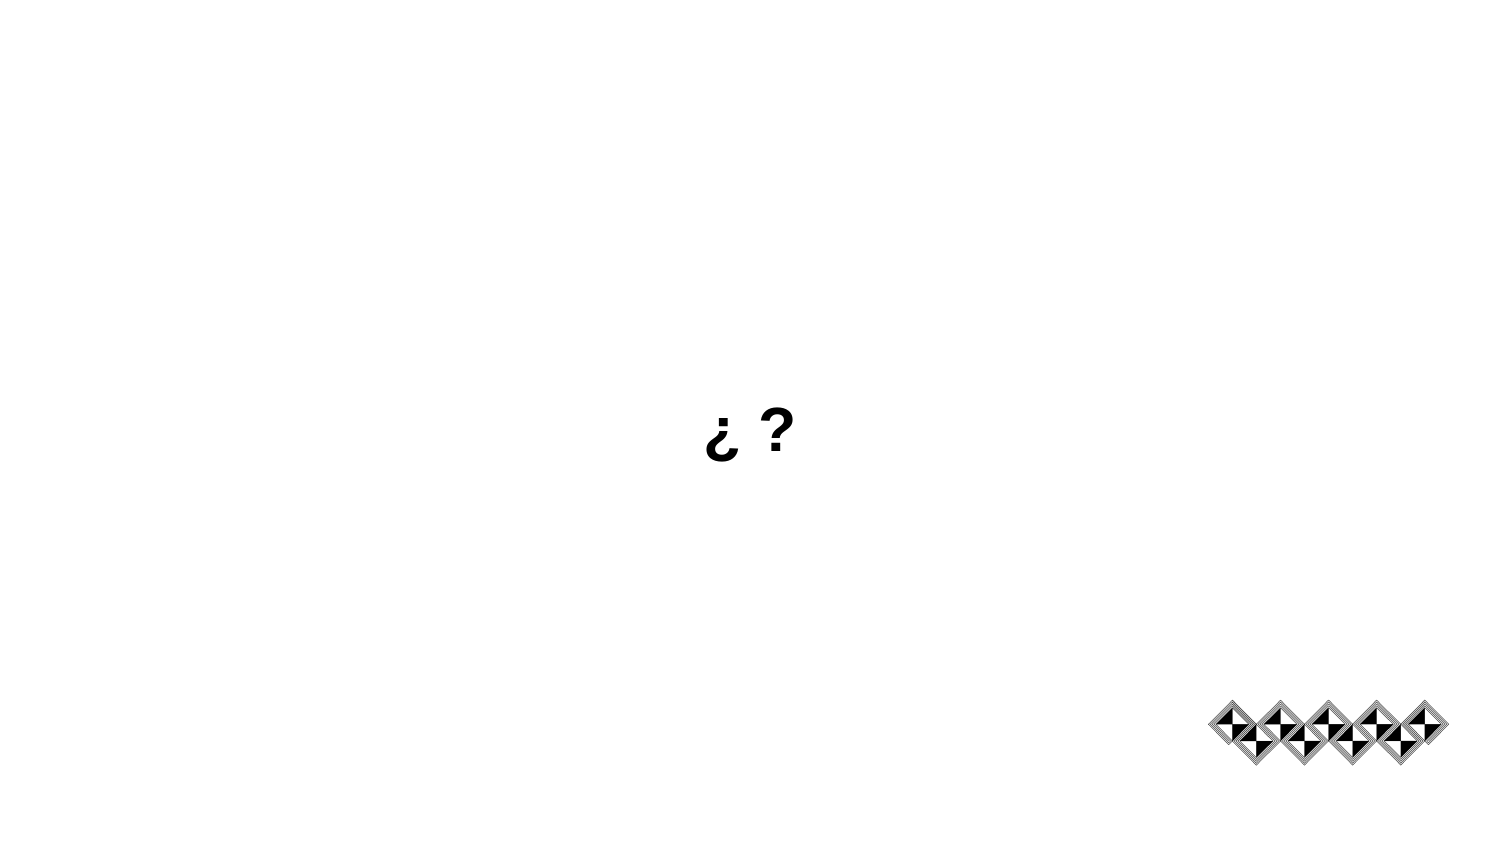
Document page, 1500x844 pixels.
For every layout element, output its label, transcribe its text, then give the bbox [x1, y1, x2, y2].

list ¿ ? [51, 232, 1449, 547]
picture [1208, 672, 1449, 793]
